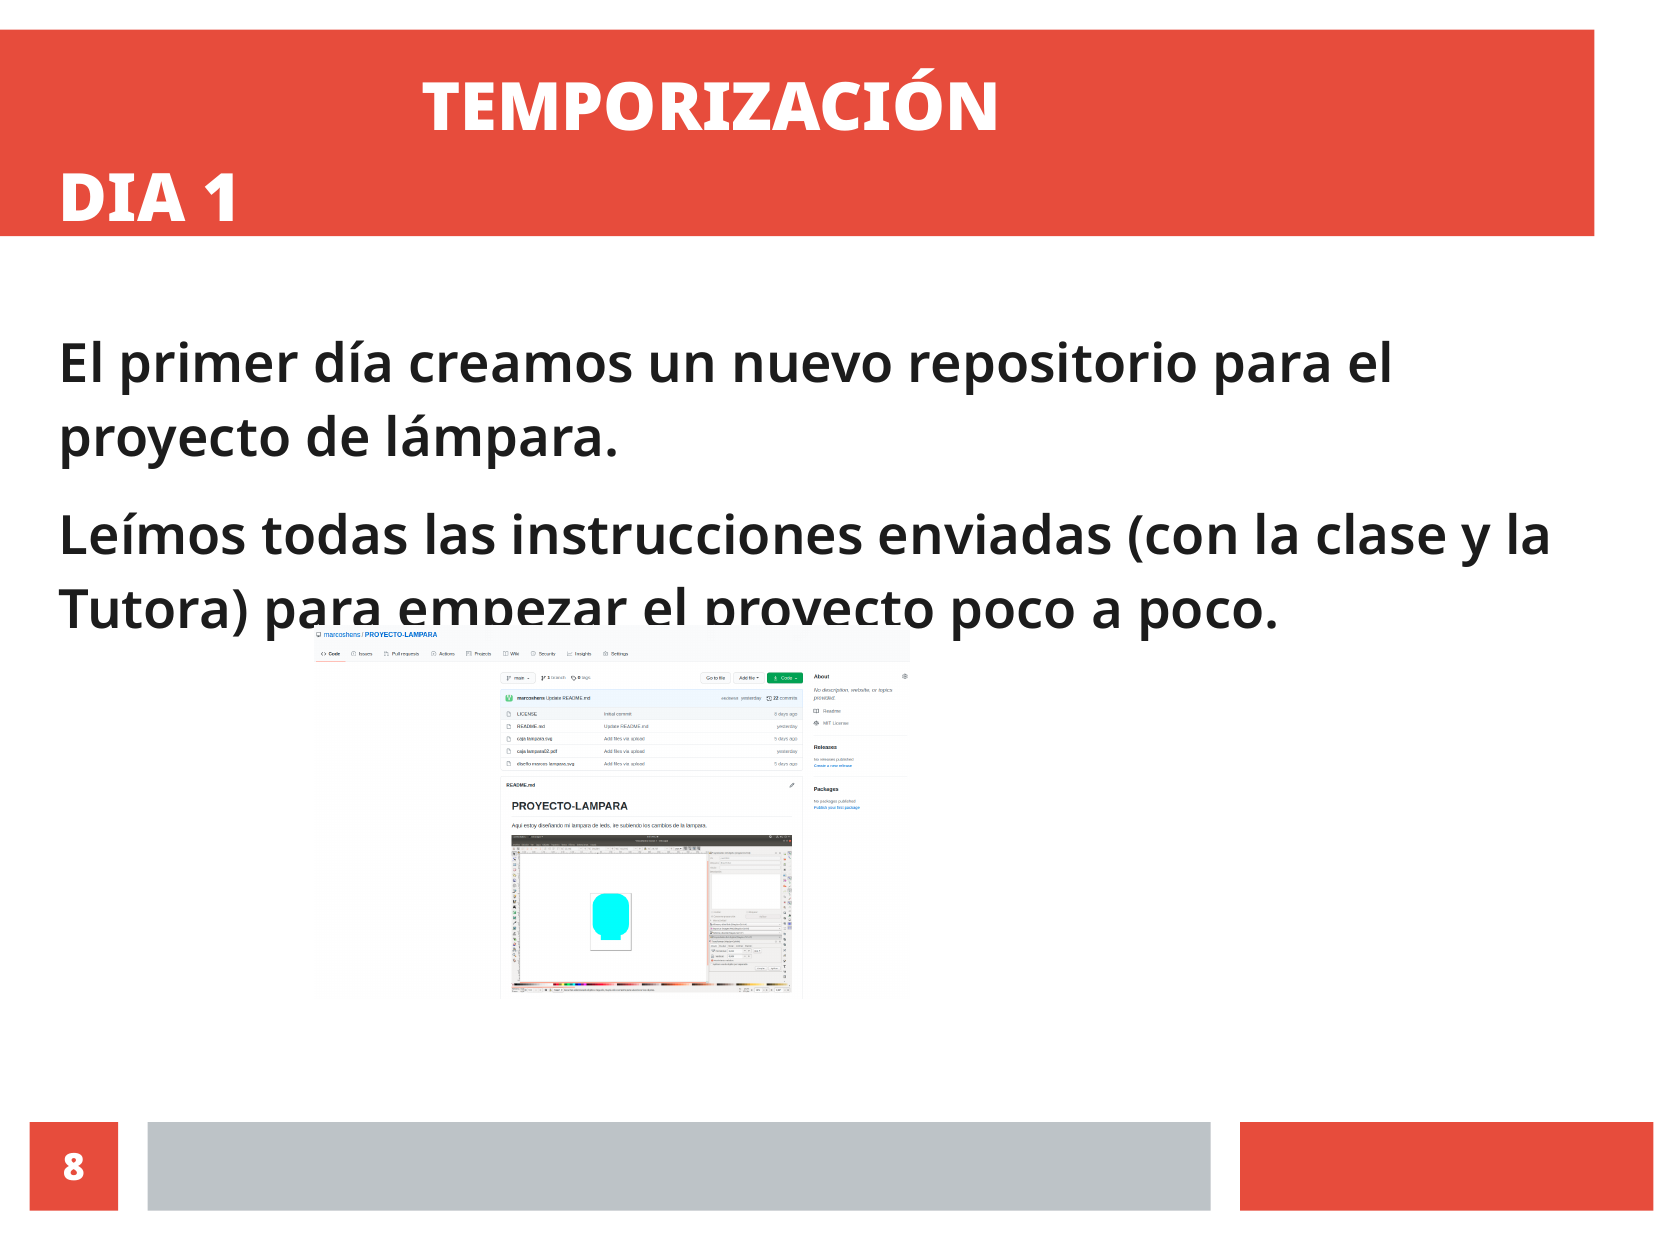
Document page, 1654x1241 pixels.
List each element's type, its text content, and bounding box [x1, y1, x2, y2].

list El primer día creamos un nuevo repositorio para el proyecto de lámpara. Leímos todas las instrucciones enviadas (con la clase y la Tutora) para empezar el proyecto poco a poco. [59, 324, 1565, 1093]
picture [314, 625, 910, 999]
title TEMPORIZACIÓN DIA 1 [59, 59, 1595, 207]
